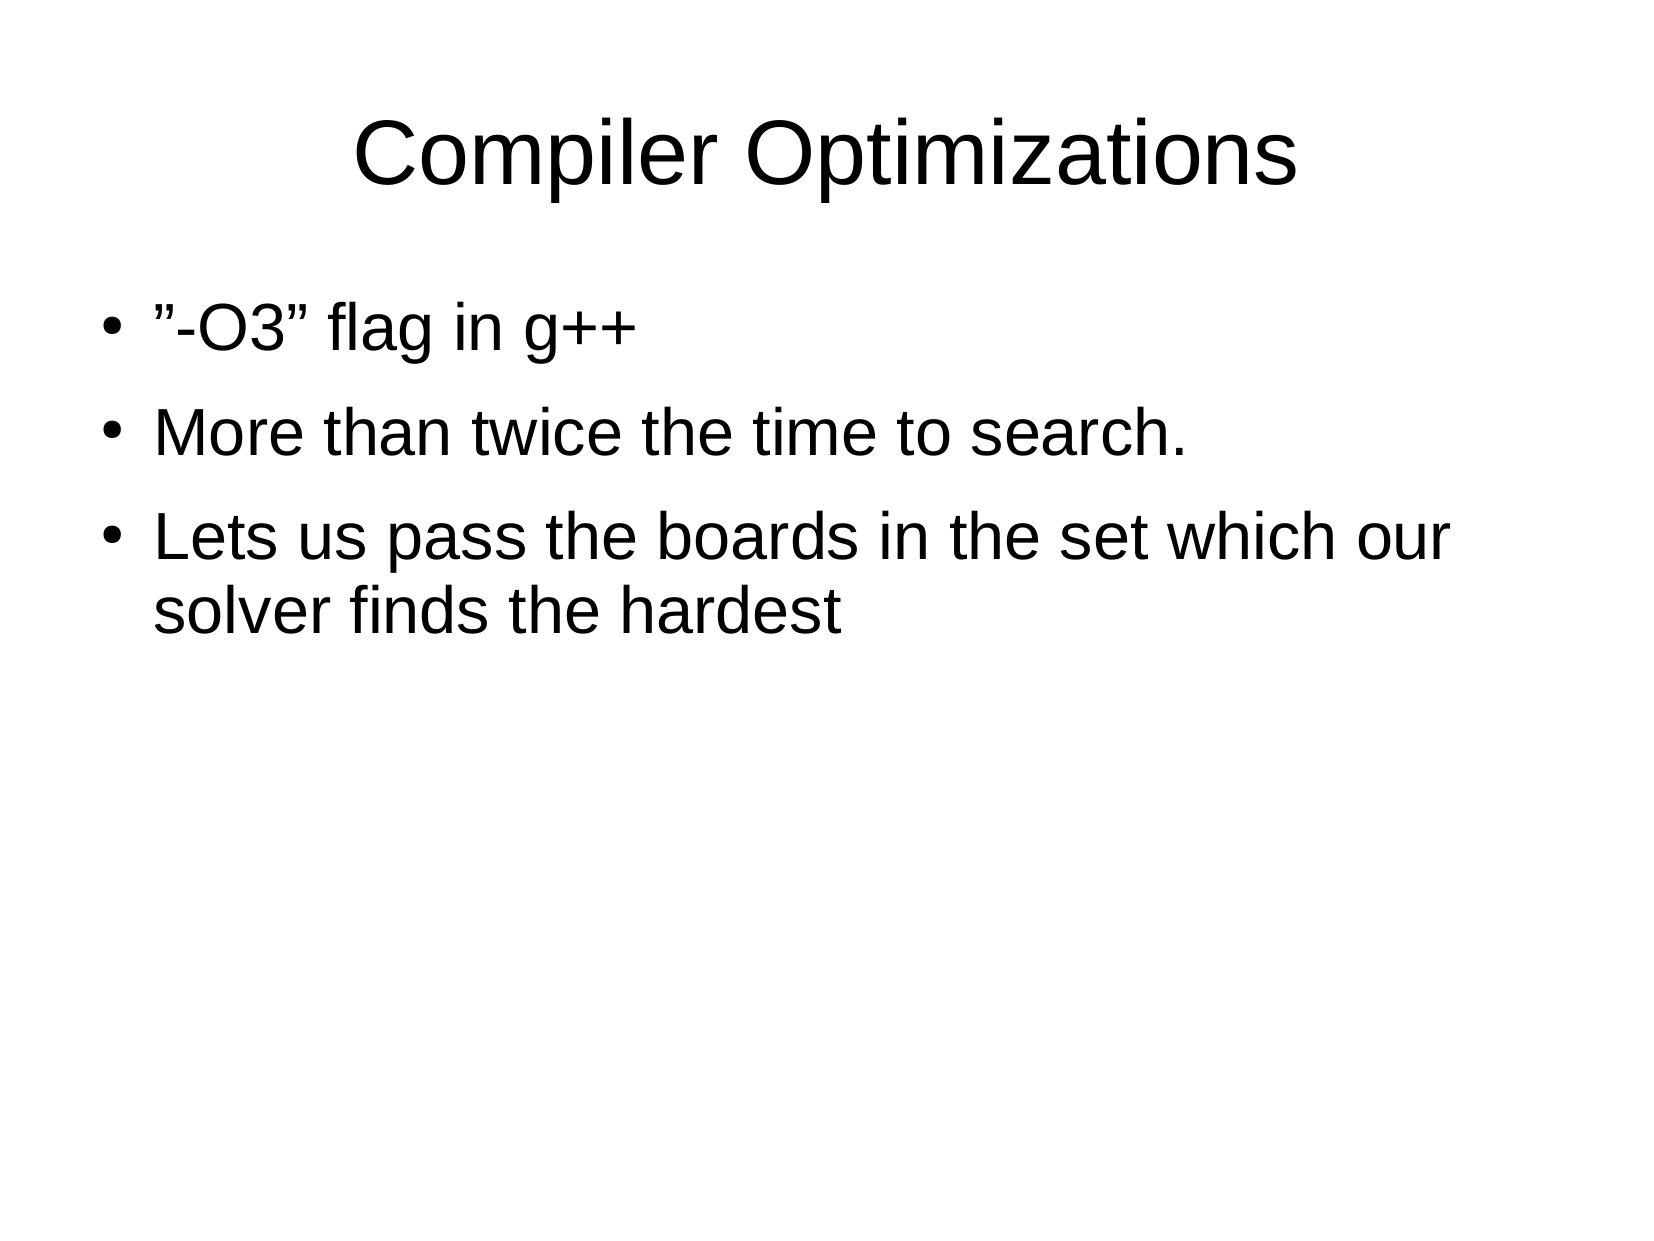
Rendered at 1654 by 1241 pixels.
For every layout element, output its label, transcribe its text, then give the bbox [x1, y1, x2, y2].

list ”-O3” flag in g++ More than twice the time to search. Lets us pass the boards in the set which our solver finds the hardest [82, 290, 1571, 1094]
title Compiler Optimizations [82, 56, 1571, 250]
